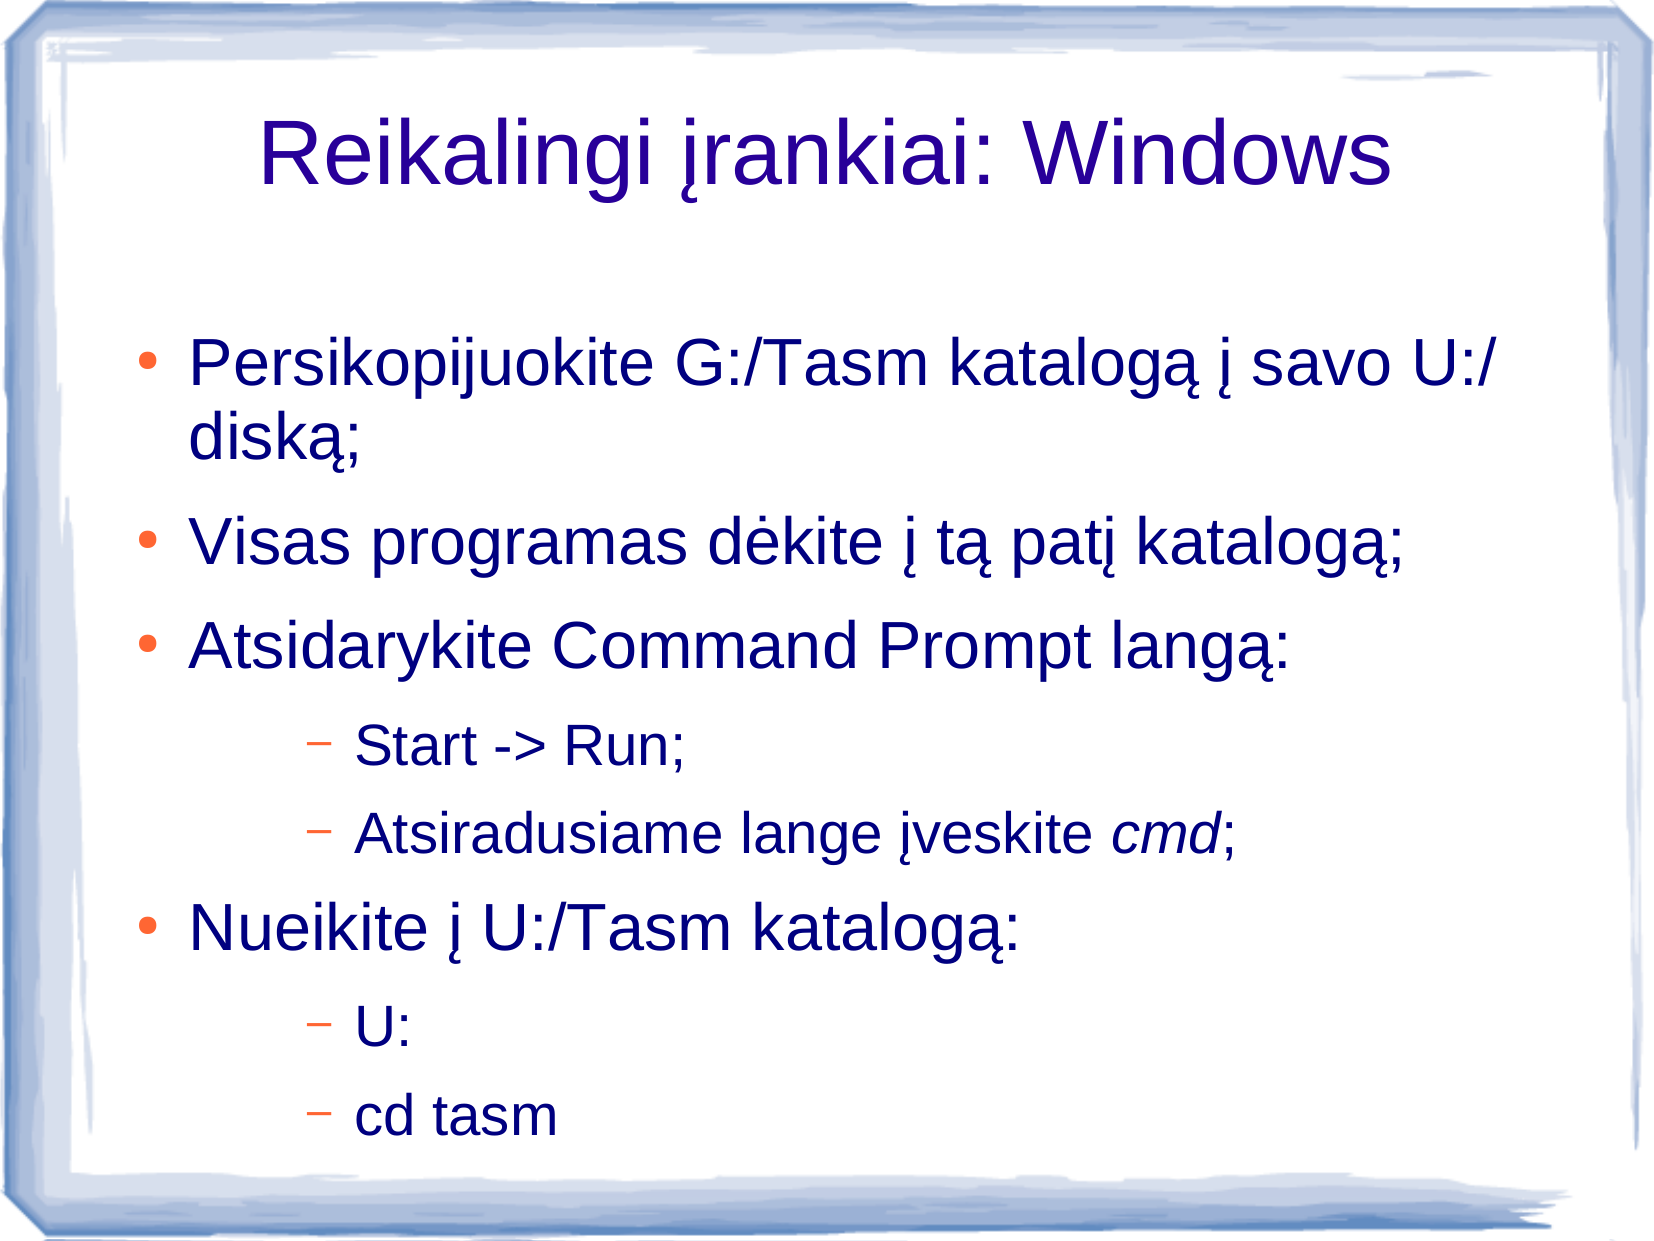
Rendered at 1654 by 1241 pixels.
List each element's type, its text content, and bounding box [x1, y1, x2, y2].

picture [0, 0, 1654, 1241]
title Reikalingi įrankiai: Windows [82, 49, 1571, 257]
list Persikopijuokite G:/Tasm katalogą į savo U:/ diską; Visas programas dėkite į tą patį katalogą; Atsidarykite Command Prompt langą: Start -> Run; Atsiradusiame lange įveskite cmd; Nueikite į U:/Tasm katalogą: U: cd tasm [118, 324, 1571, 1147]
